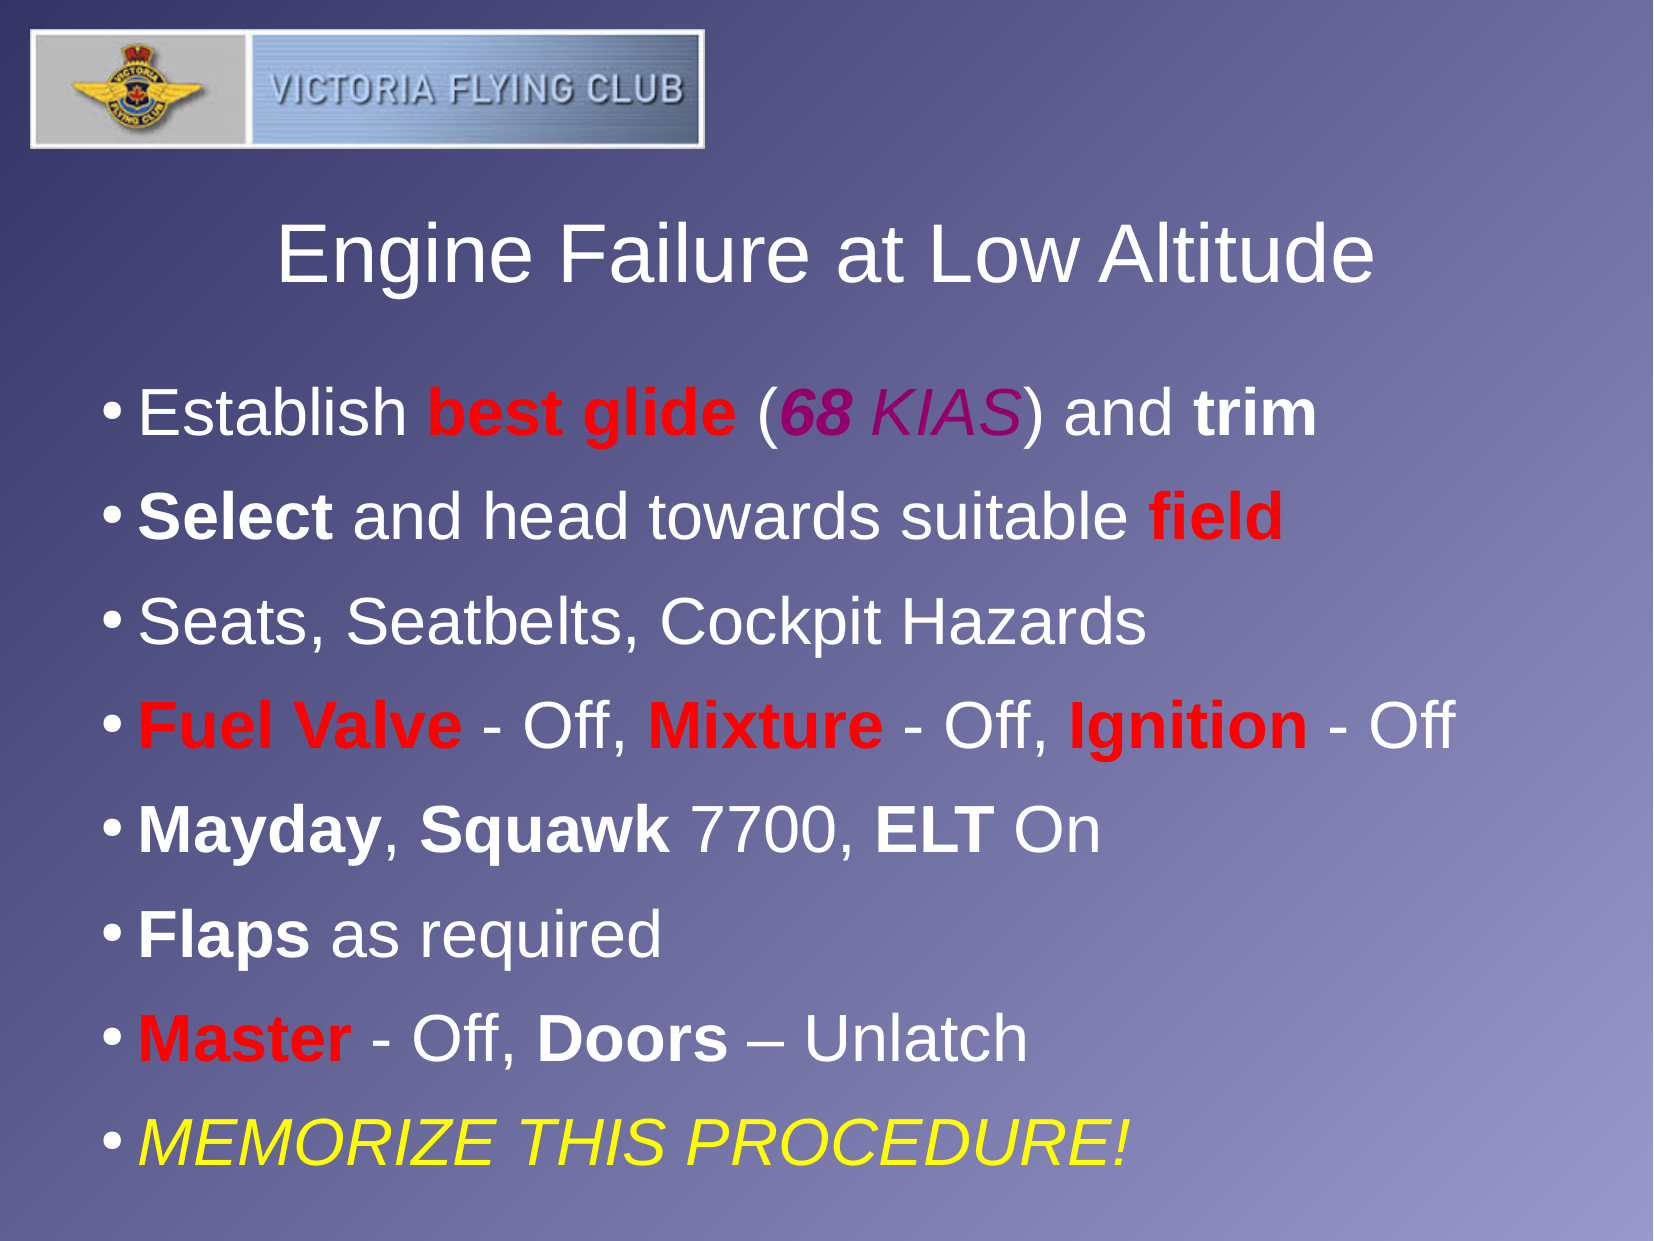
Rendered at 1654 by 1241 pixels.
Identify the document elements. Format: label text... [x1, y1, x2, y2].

picture [30, 29, 705, 149]
list Establish best glide (68 KIAS) and trim Select and head towards suitable field Seats, Seatbelts, Cockpit Hazards Fuel Valve - Off, Mixture - Off, Ignition - Off Mayday, Squawk 7700, ELT On Flaps as required Master - Off, Doors – Unlatch MEMORIZE THIS PROCEDURE! [82, 375, 1571, 1201]
title Engine Failure at Low Altitude [82, 150, 1571, 358]
